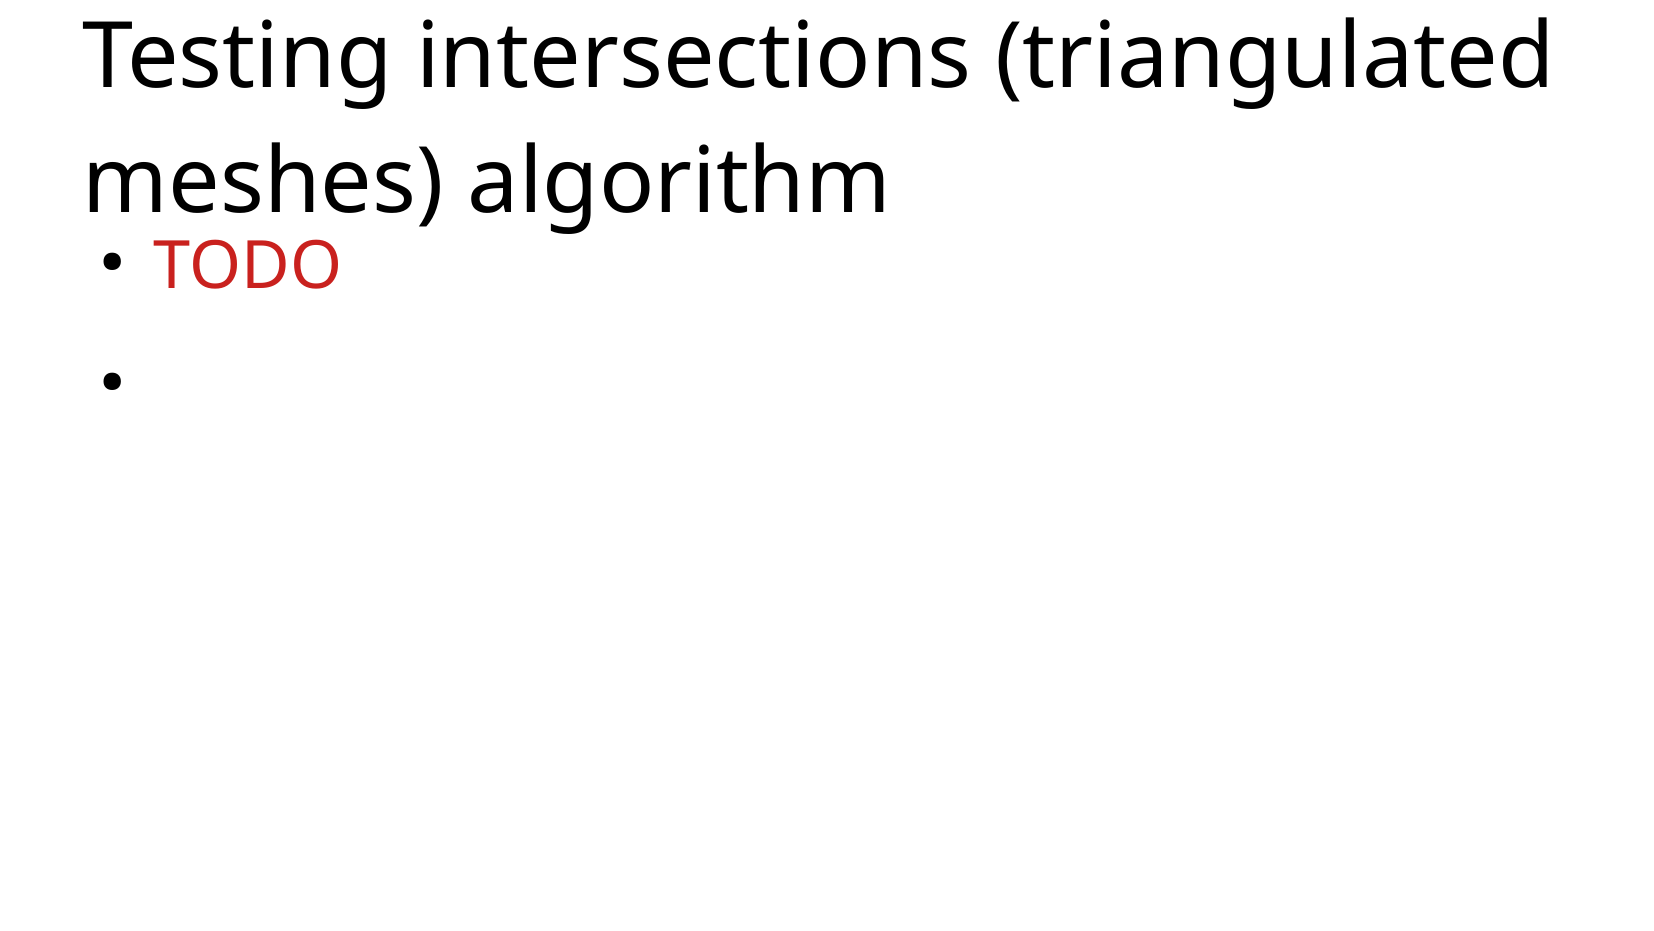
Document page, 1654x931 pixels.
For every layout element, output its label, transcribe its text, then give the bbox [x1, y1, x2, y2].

title Testing intersections (triangulated meshes) algorithm [82, 0, 1571, 217]
list TODO [82, 217, 1571, 758]
